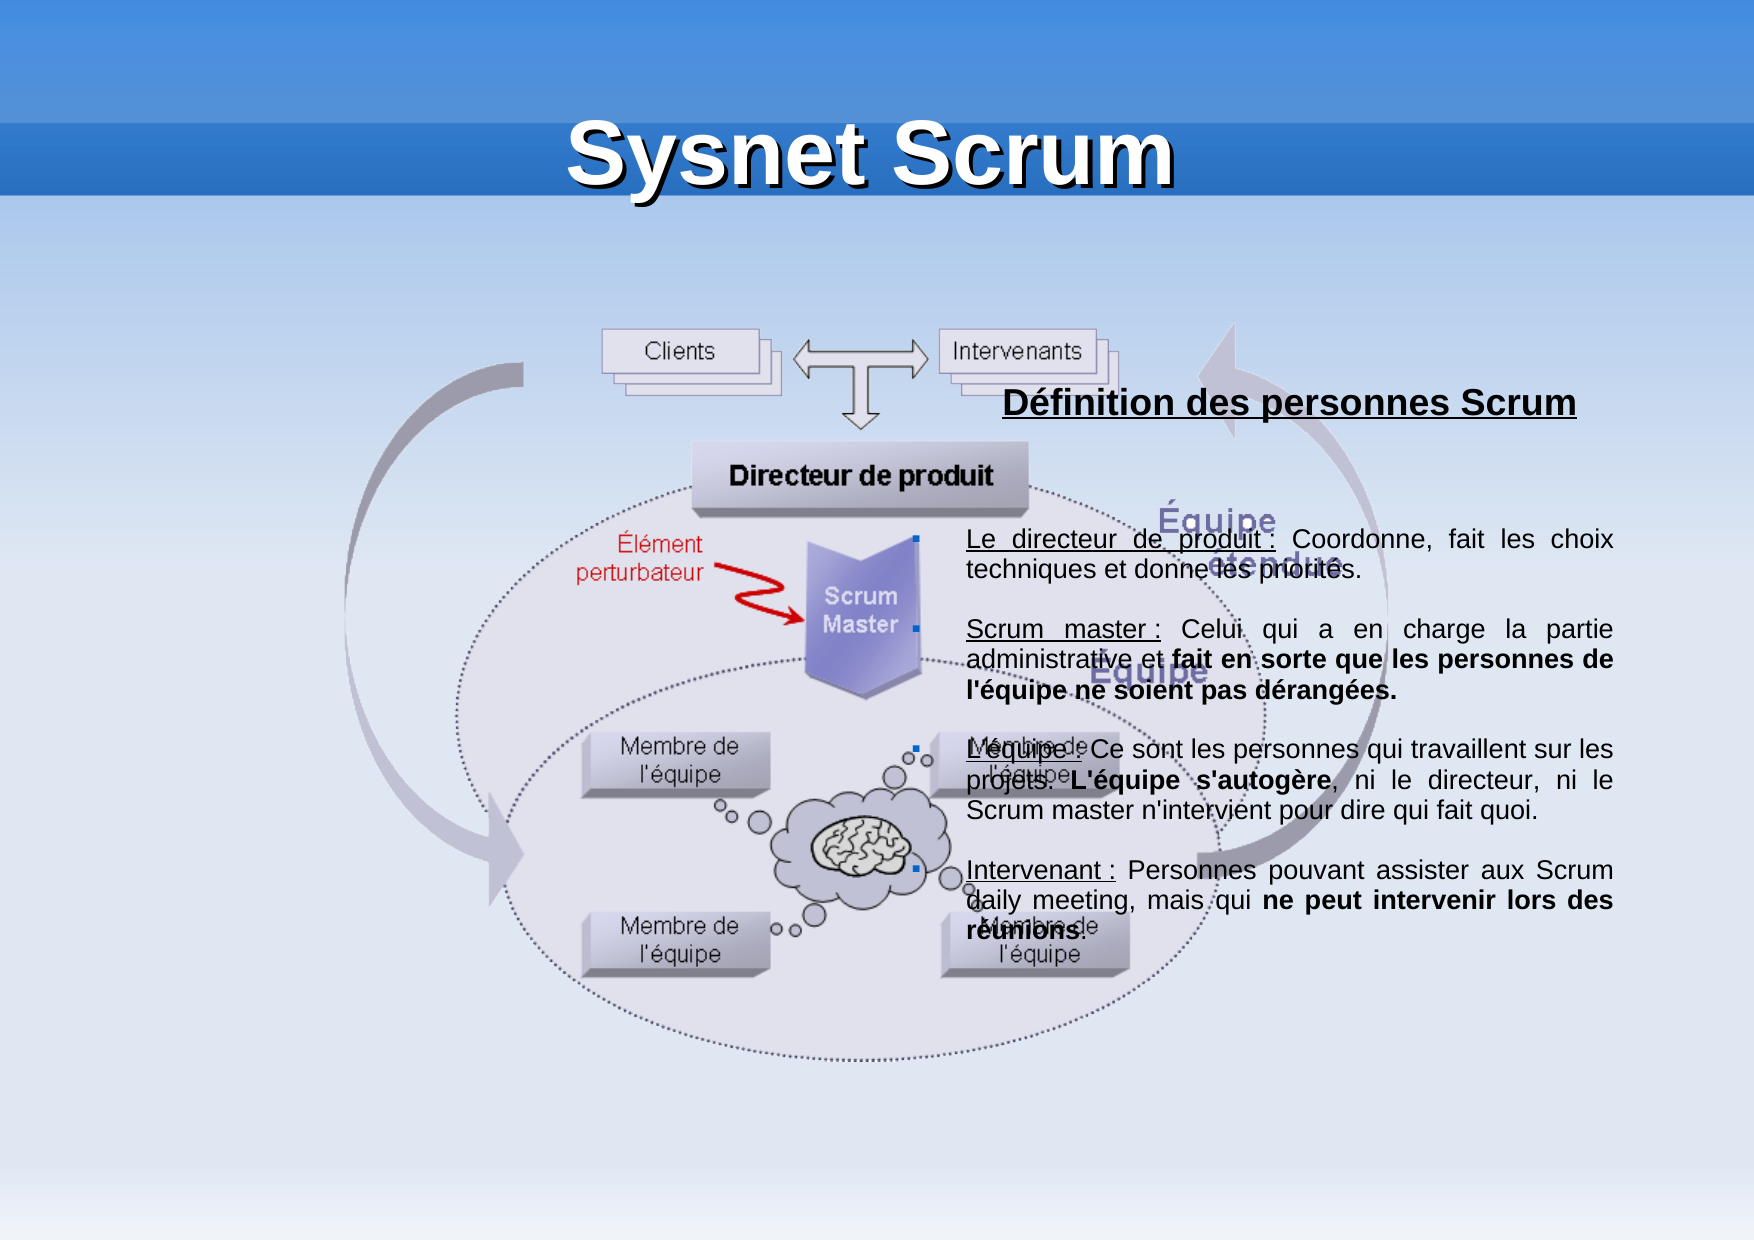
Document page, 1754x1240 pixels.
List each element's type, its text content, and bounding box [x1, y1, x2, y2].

title Sysnet Scrum [135, 59, 1608, 247]
list Définition des personnes Scrum Le directeur de produit : Coordonne, fait les choix techniques et donne les priorités. Scrum master : Celui qui a en charge la partie administrative et fait en sorte que les personnes de l'équipe ne soient pas dérangées. L'équipe : Ce sont les personnes qui travaillent sur les projets. L'équipe s'autogère, ni le directeur, ni le Scrum master n'intervient pour dire qui fait quoi. Intervenant : Personnes pouvant assister aux Scrum daily meeting, mais qui ne peut intervenir lors des réunions. [895, 321, 1614, 1185]
picture [0, 0, 1754, 1240]
